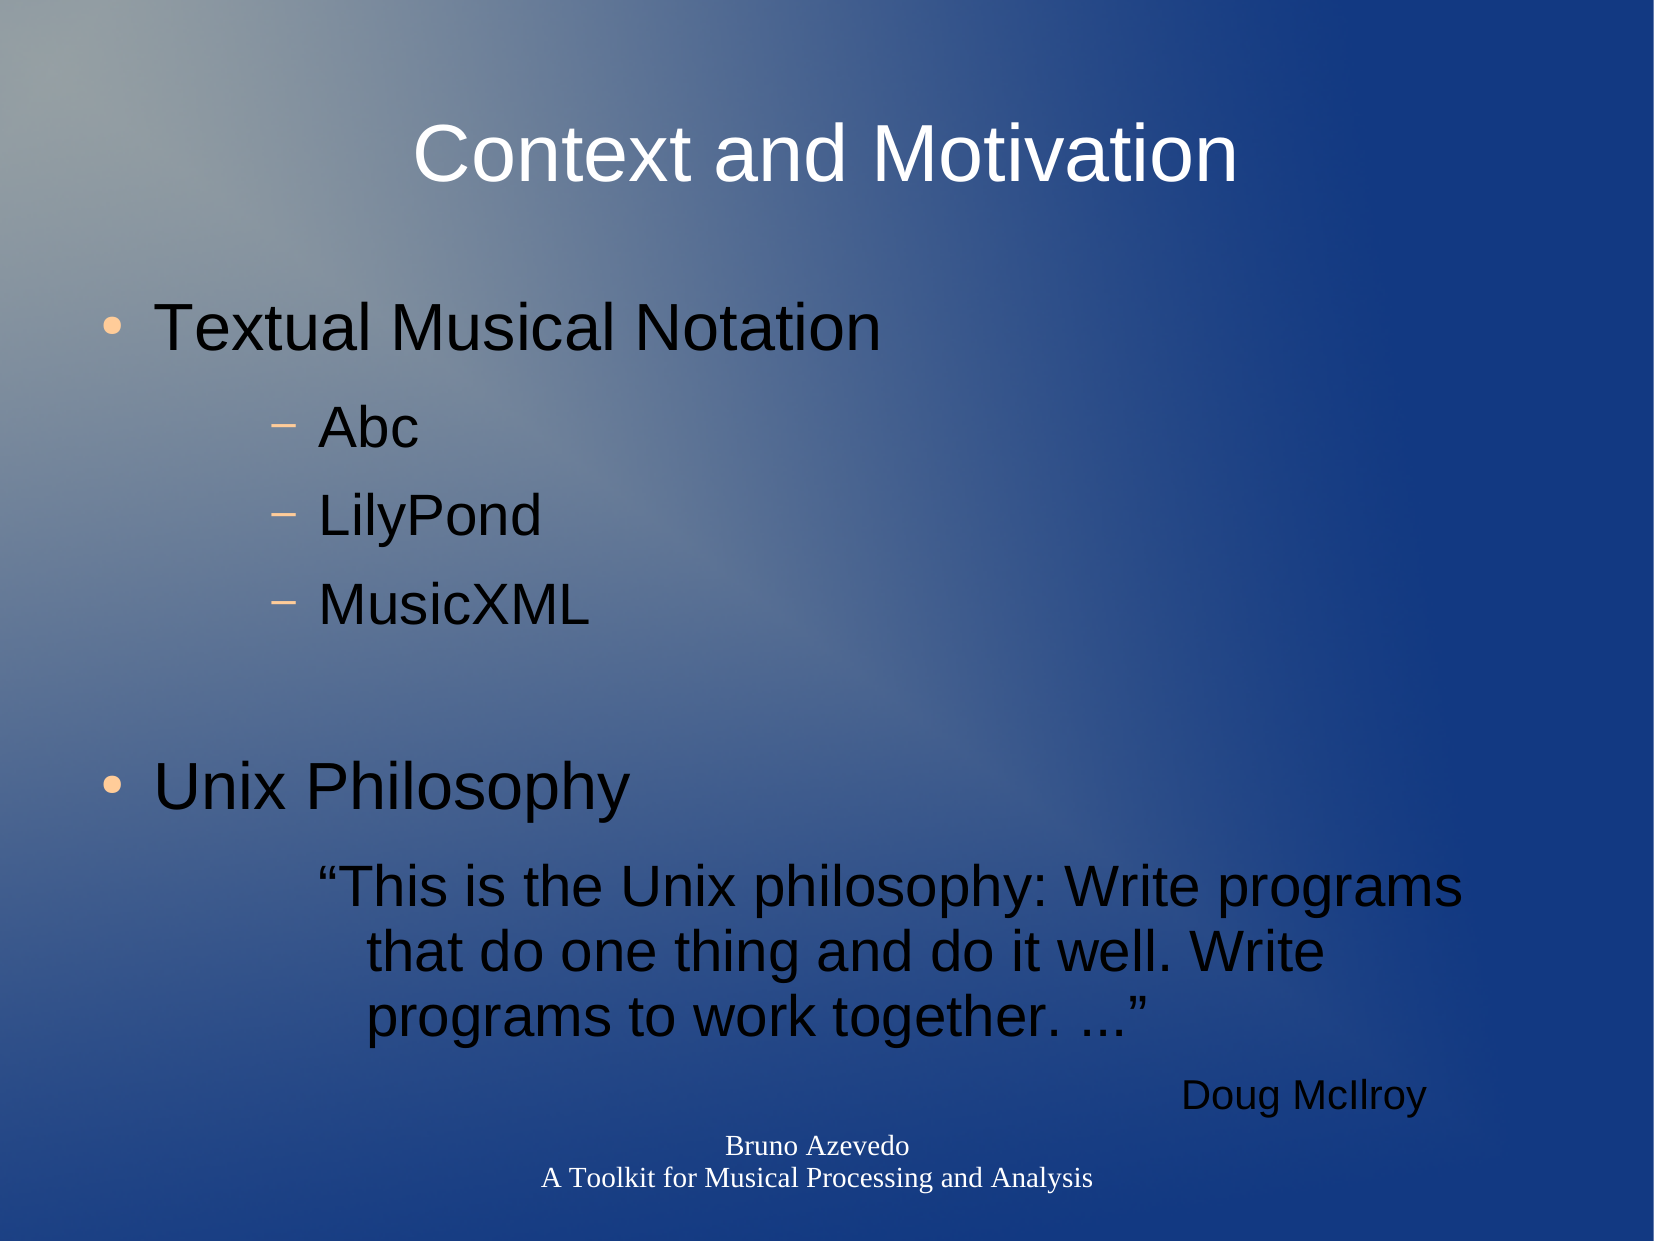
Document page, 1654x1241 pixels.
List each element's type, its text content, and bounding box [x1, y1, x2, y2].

picture [0, 0, 1654, 1241]
list Textual Musical Notation Abc LilyPond MusicXML Unix Philosophy “This is the Unix philosophy: Write programs that do one thing and do it well. Write programs to work together. ...” Doug McIlroy [82, 290, 1571, 1119]
title Context and Motivation [82, 49, 1571, 257]
